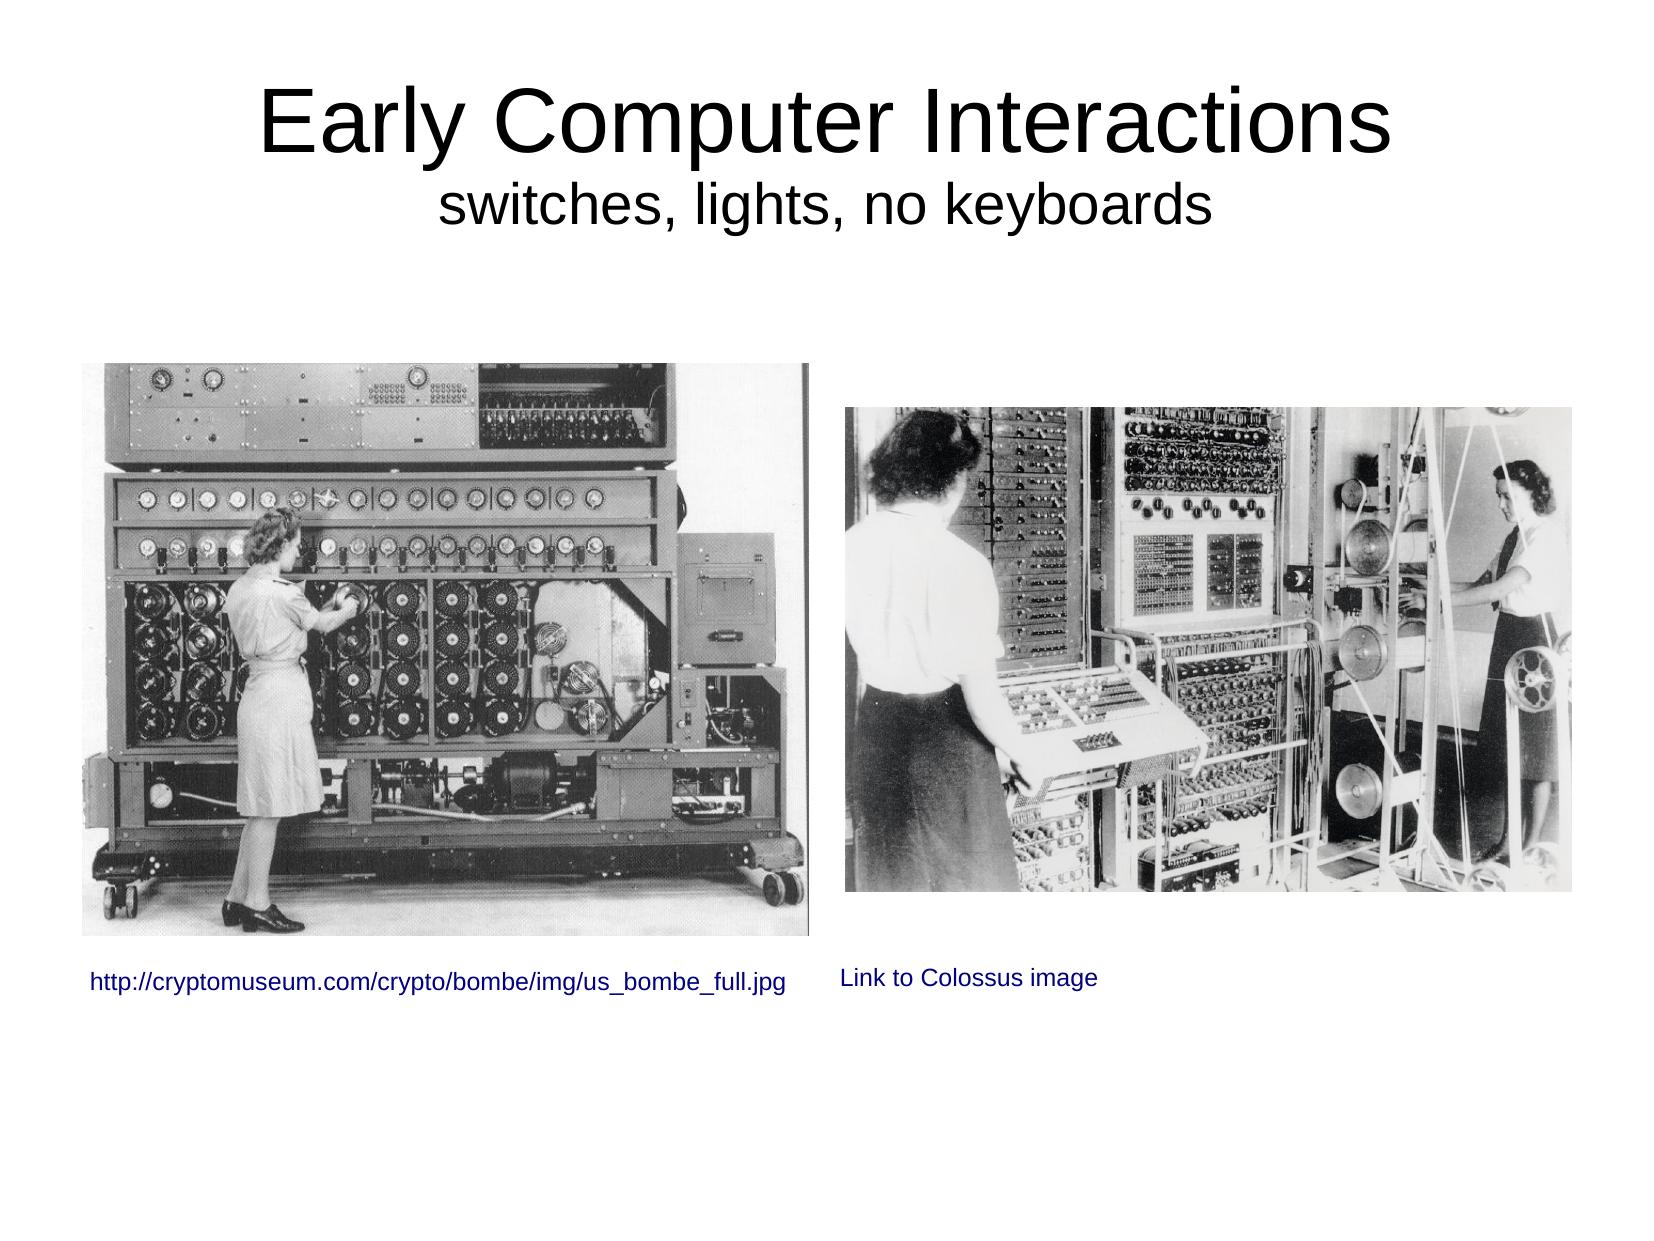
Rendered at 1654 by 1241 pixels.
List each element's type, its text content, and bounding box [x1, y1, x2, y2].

title Early Computer Interactions switches, lights, no keyboards [82, 49, 1571, 257]
text_box Link to Colossus image [825, 945, 1546, 1002]
picture [845, 407, 1572, 892]
picture [82, 363, 809, 936]
text_box http://cryptomuseum.com/crypto/bombe/img/us_bombe_full.jpg [75, 960, 811, 1111]
